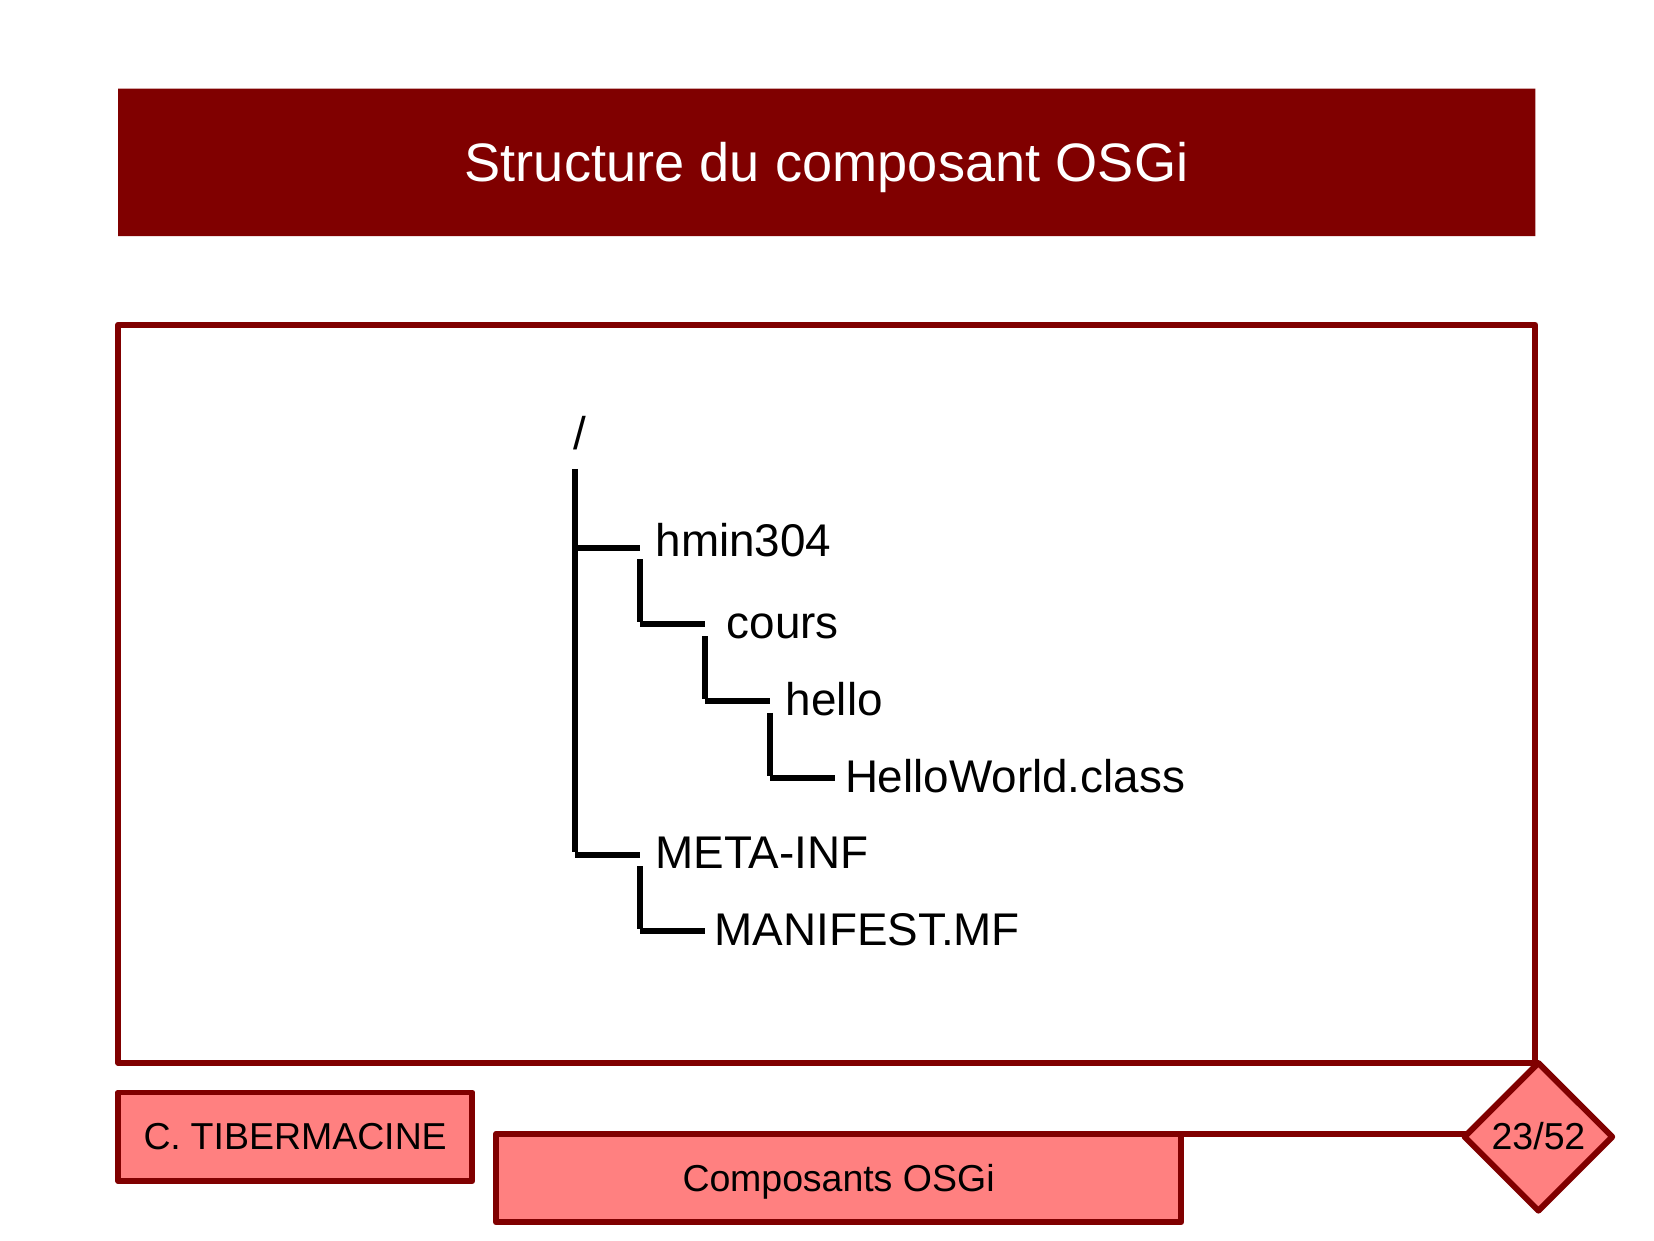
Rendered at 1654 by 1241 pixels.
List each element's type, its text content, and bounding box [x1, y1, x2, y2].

text_box [118, 324, 1536, 1063]
text_box [1494, 1062, 1583, 1107]
text_box META-INF [641, 820, 884, 887]
text_box Composants OSGi [496, 1133, 1182, 1223]
text_box <numéro>/52 [1476, 1107, 1601, 1207]
text_box / [558, 400, 601, 467]
text_box MANIFEST.MF [700, 896, 1035, 964]
text_box [1601, 1125, 1613, 1149]
text_box hmin304 [641, 507, 847, 574]
text_box HelloWorld.class [830, 743, 1201, 810]
text_box Structure du composant OSGi [118, 88, 1536, 237]
text_box cours [712, 589, 854, 656]
text_box [1464, 1125, 1476, 1149]
text_box C. TIBERMACINE [118, 1092, 473, 1182]
text_box hello [771, 666, 898, 733]
